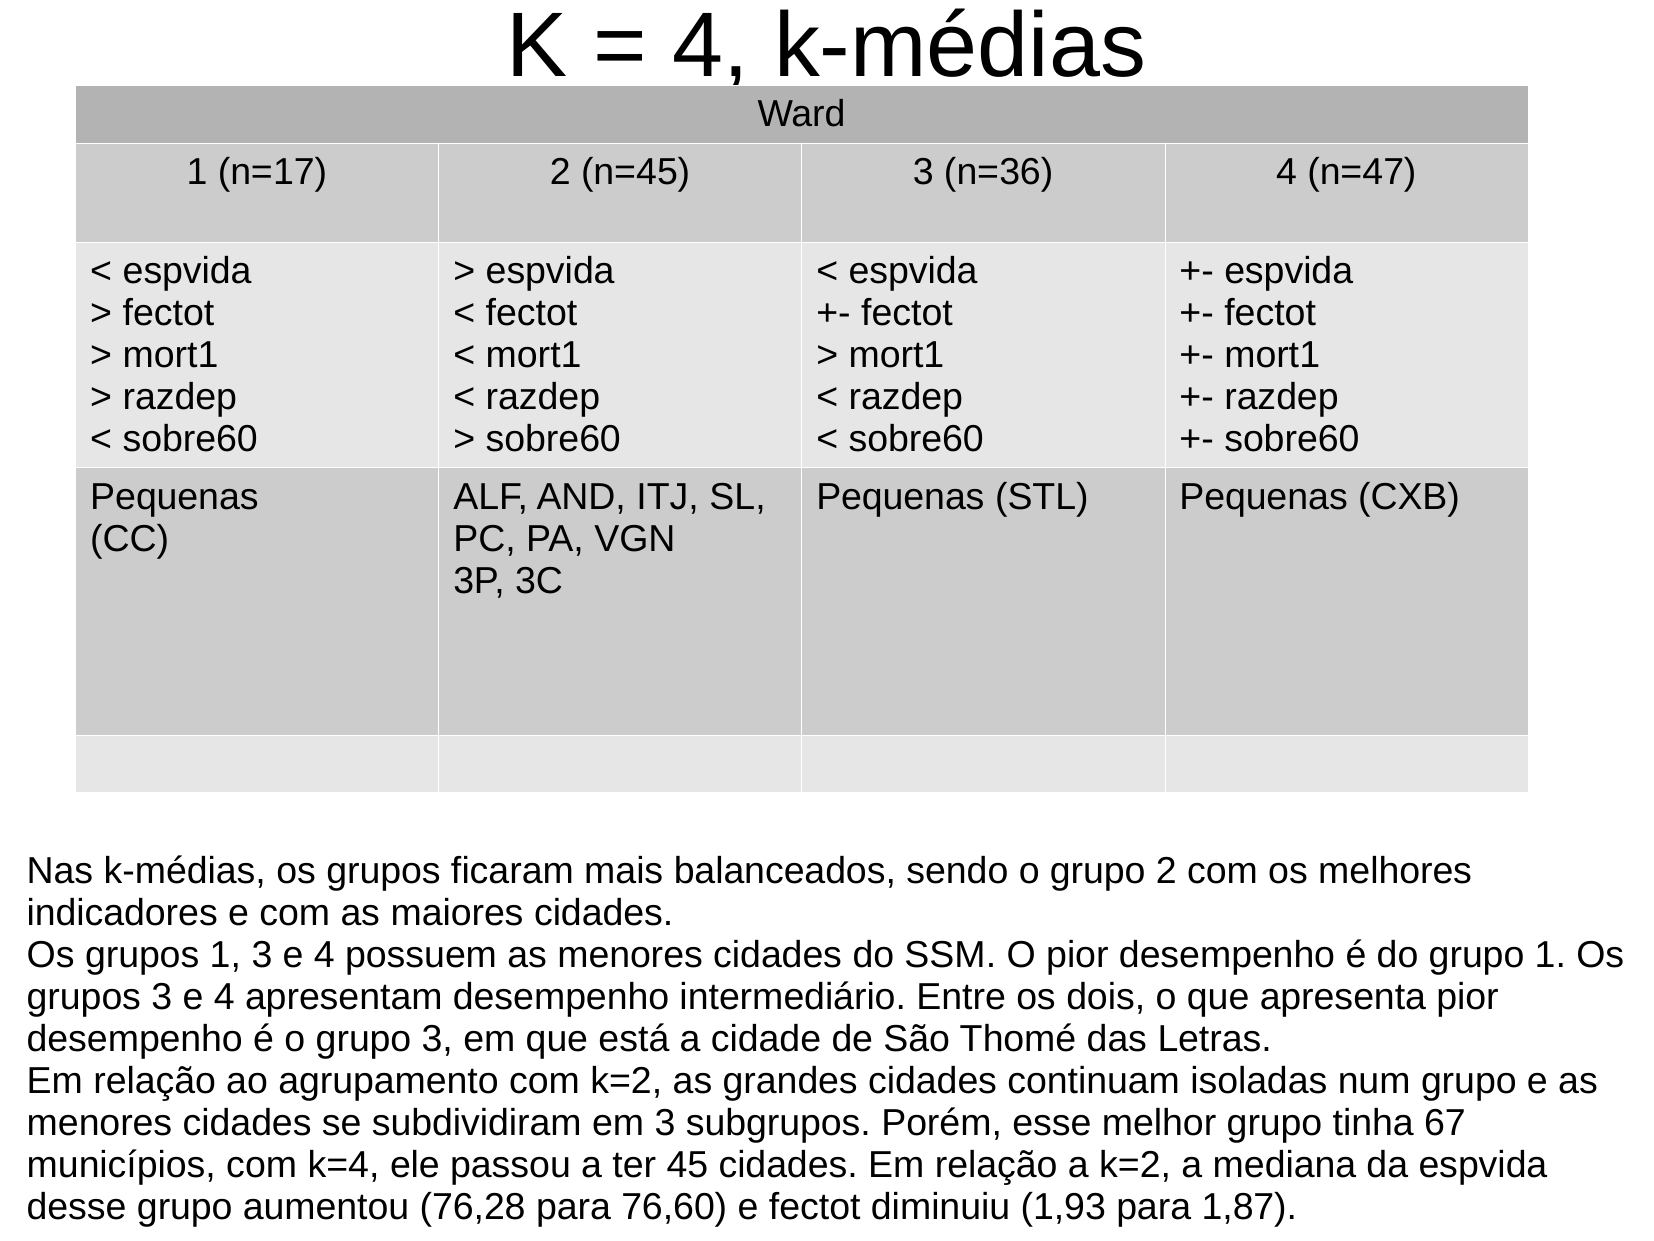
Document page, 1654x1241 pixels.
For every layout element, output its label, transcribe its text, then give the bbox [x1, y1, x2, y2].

text_box Nas k-médias, os grupos ficaram mais balanceados, sendo o grupo 2 com os melhores indicadores e com as maiores cidades. Os grupos 1, 3 e 4 possuem as menores cidades do SSM. O pior desempenho é do grupo 1. Os grupos 3 e 4 apresentam desempenho intermediário. Entre os dois, o que apresenta pior desempenho é o grupo 3, em que está a cidade de São Thomé das Letras. Em relação ao agrupamento com k=2, as grandes cidades continuam isoladas num grupo e as menores cidades se subdividiram em 3 subgrupos. Porém, esse melhor grupo tinha 67 municípios, com k=4, ele passou a ter 45 cidades. Em relação a k=2, a mediana da espvida desse grupo aumentou (76,28 para 76,60) e fectot diminuiu (1,93 para 1,87). [11, 842, 1642, 1235]
table_cell 3 (n=36) [802, 144, 1165, 242]
table_cell Pequenas (CC) [76, 468, 438, 735]
title K = 4, k-médias [82, 0, 1571, 148]
table_cell [439, 736, 801, 792]
table_cell < espvida > fectot > mort1 > razdep < sobre60 [76, 243, 438, 467]
table_cell [76, 736, 438, 792]
table_header Ward [76, 86, 1528, 143]
table_cell 1 (n=17) [76, 144, 438, 242]
table_cell ALF, AND, ITJ, SL, PC, PA, VGN 3P, 3C [439, 468, 801, 735]
table_cell 2 (n=45) [439, 144, 801, 242]
table_cell 4 (n=47) [1166, 144, 1528, 242]
table_cell > espvida < fectot < mort1 < razdep > sobre60 [439, 243, 801, 467]
table_cell Pequenas (STL) [802, 468, 1165, 735]
table_cell +- espvida +- fectot +- mort1 +- razdep +- sobre60 [1166, 243, 1528, 467]
table_cell < espvida +- fectot > mort1 < razdep < sobre60 [802, 243, 1165, 467]
table_cell Pequenas (CXB) [1166, 468, 1528, 735]
table_cell [1166, 736, 1528, 792]
table_cell [802, 736, 1165, 792]
